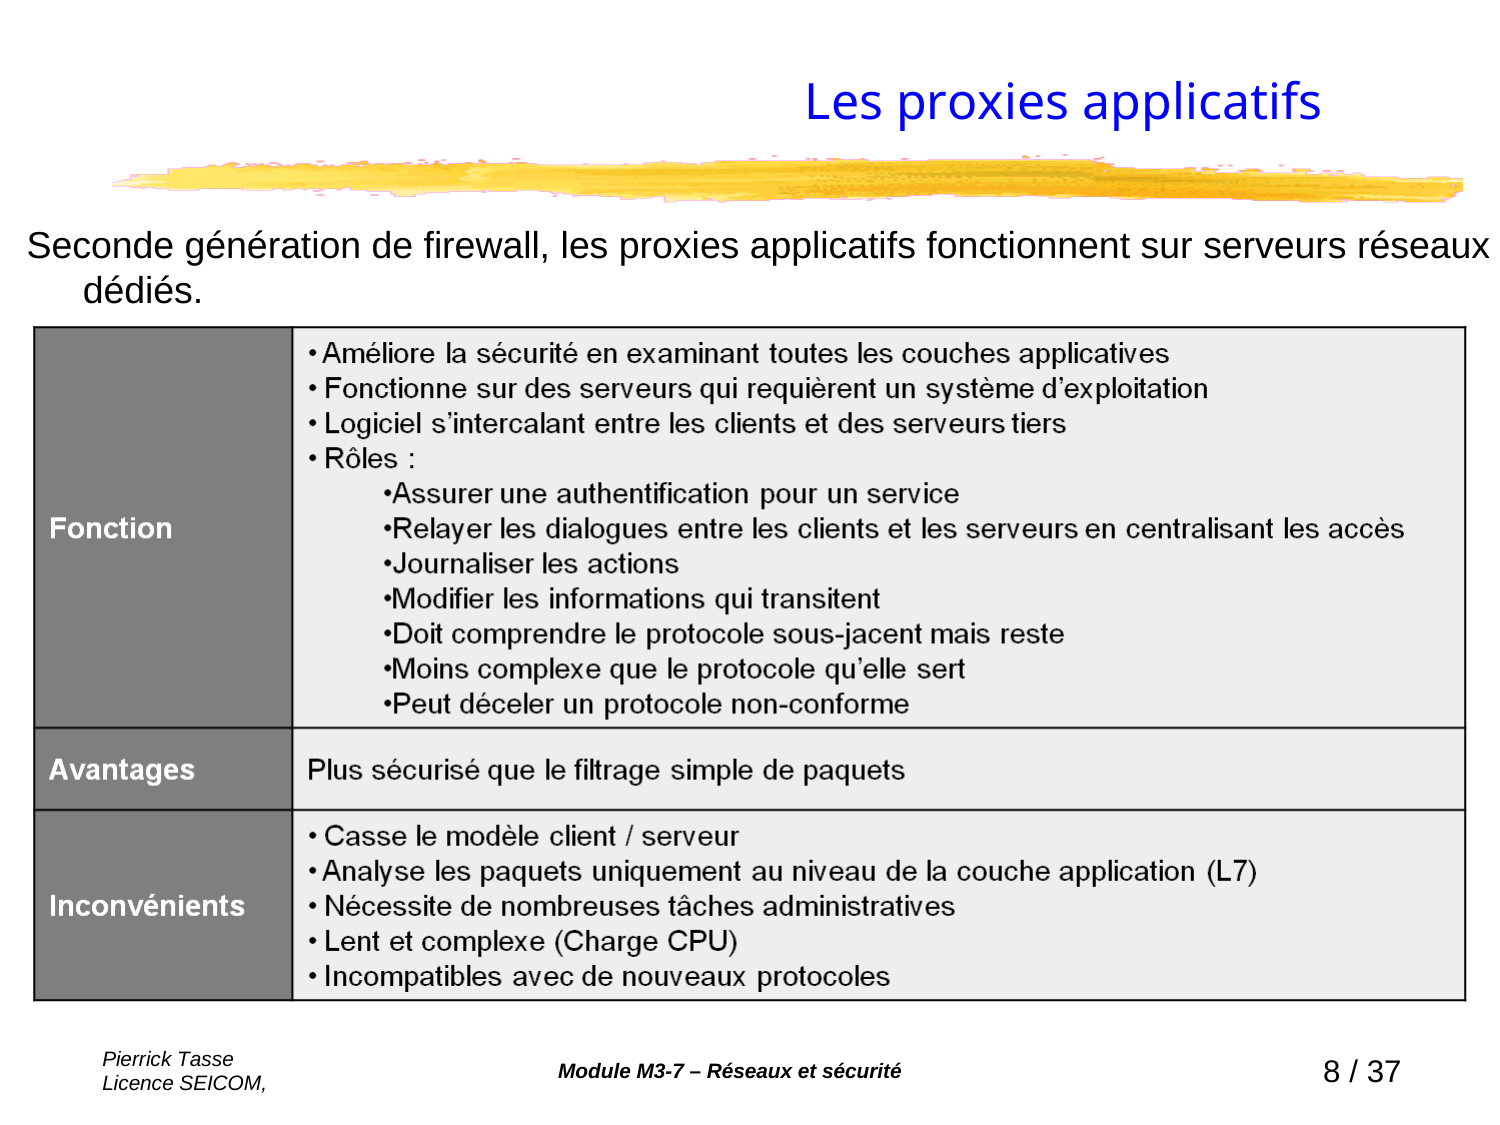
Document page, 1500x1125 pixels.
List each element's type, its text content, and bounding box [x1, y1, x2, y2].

text_box Seconde génération de firewall, les proxies applicatifs fonctionnent sur serveurs réseaux dédiés. [11, 214, 1500, 319]
picture [112, 149, 1463, 213]
picture [22, 319, 1477, 1012]
title Les proxies applicatifs [62, 37, 1338, 138]
